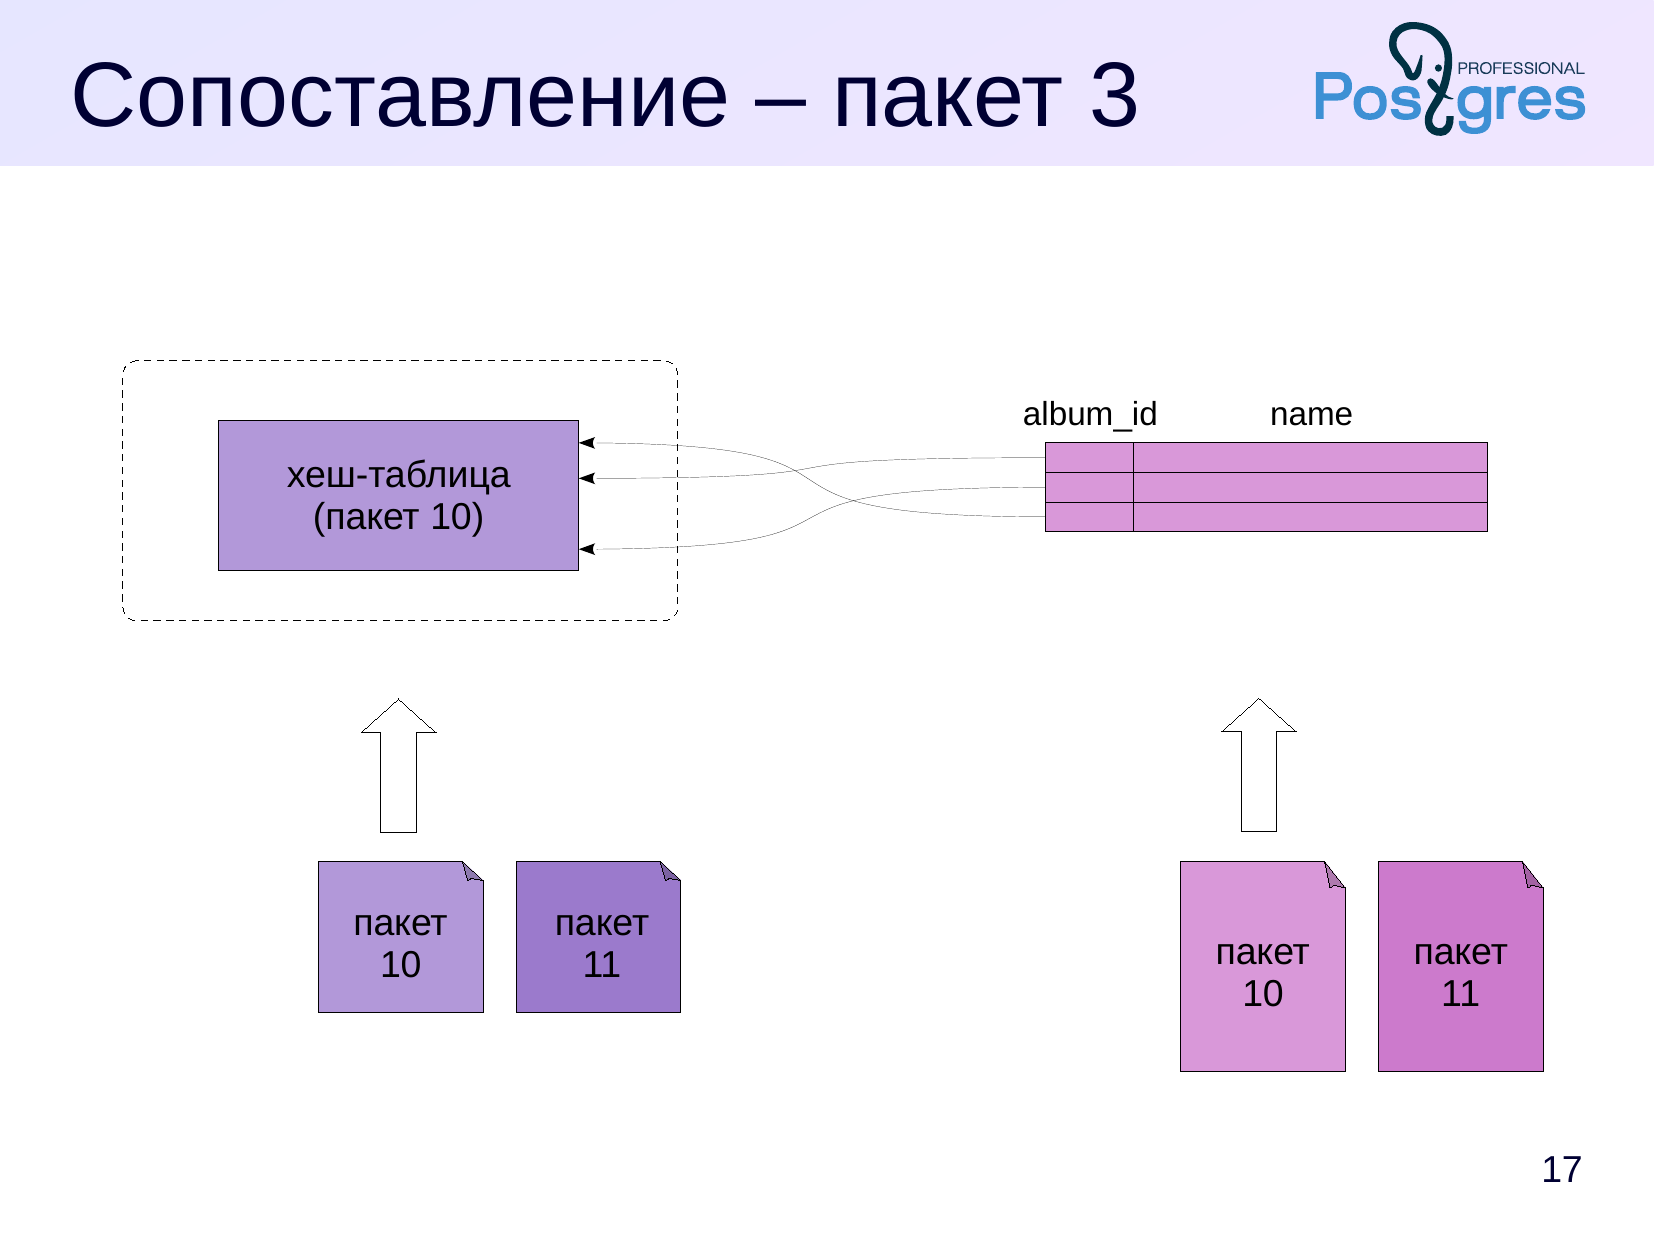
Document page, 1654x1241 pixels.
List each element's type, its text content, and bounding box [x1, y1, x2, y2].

text_box пакет 10 [1200, 922, 1326, 1022]
text_box [1045, 442, 1488, 532]
text_box [1180, 861, 1346, 1072]
text_box [516, 861, 681, 1013]
text_box пакет 11 [539, 893, 676, 993]
text_box [122, 360, 678, 621]
text_box [318, 861, 484, 1013]
title Сопоставление – пакет 3 [70, 43, 1261, 151]
text_box пакет 11 [1398, 922, 1524, 1022]
text_box [361, 698, 437, 833]
text_box [1378, 861, 1544, 1072]
text_box [1221, 698, 1297, 832]
text_box пакет 10 [338, 893, 477, 1006]
text_box хеш-таблица (пакет 10) [218, 420, 579, 571]
text_box album_id [1046, 383, 1135, 442]
text_box name [1135, 383, 1490, 443]
